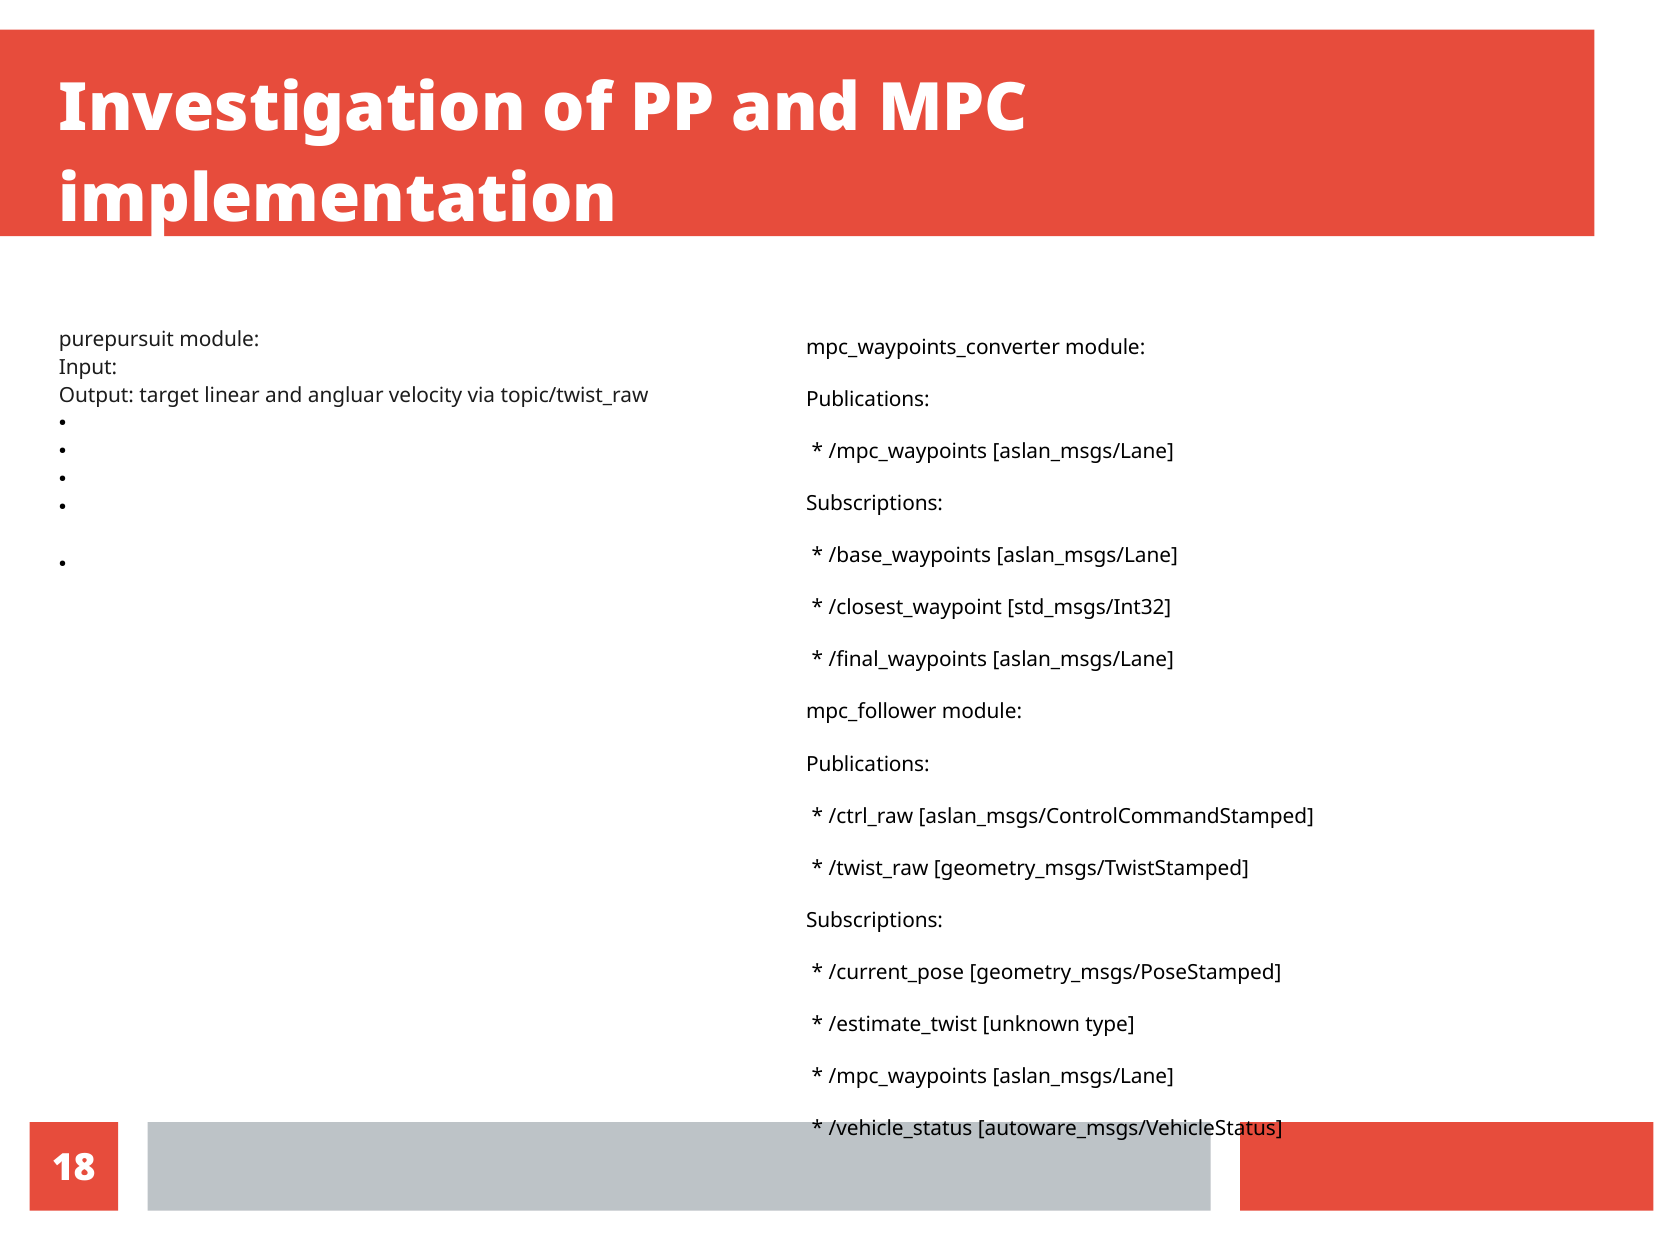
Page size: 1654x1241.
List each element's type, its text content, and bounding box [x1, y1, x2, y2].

title Investigation of PP and MPC implementation [59, 59, 1595, 207]
text_box mpc_waypoints_converter module: Publications: * /mpc_waypoints [aslan_msgs/Lane] Subscriptions: * /base_waypoints [aslan_msgs/Lane] * /closest_waypoint [std_msgs/Int32] * /final_waypoints [aslan_msgs/Lane] mpc_follower module: Publications: * /ctrl_raw [aslan_msgs/ControlCommandStamped] * /twist_raw [geometry_msgs/TwistStamped] Subscriptions: * /current_pose [geometry_msgs/PoseStamped] * /estimate_twist [unknown type] * /mpc_waypoints [aslan_msgs/Lane] * /vehicle_status [autoware_msgs/VehicleStatus] [791, 324, 1261, 1069]
list purepursuit module: Input: Output: target linear and angluar velocity via topic/twist_raw [59, 323, 1565, 1092]
